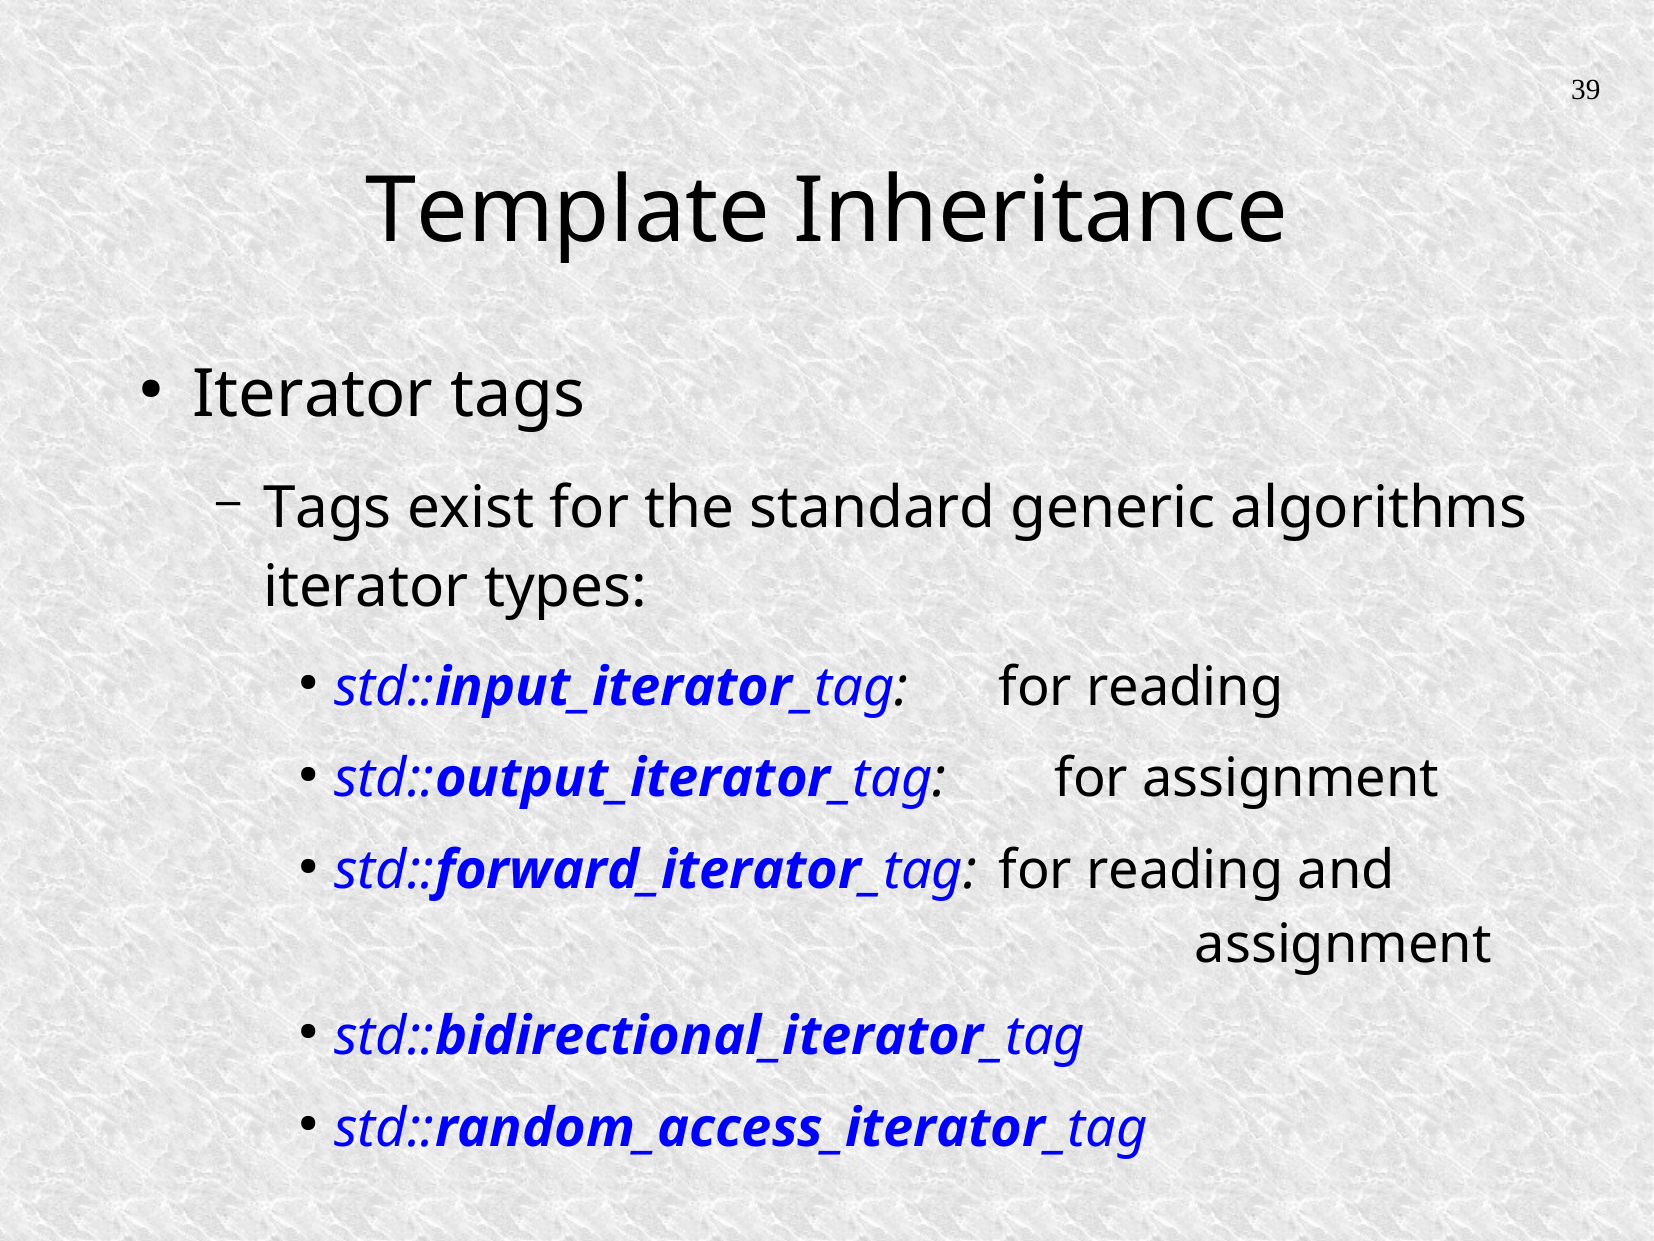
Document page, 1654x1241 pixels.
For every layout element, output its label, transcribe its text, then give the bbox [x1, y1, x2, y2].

picture [0, 0, 1654, 1241]
list Iterator tags Tags exist for the standard generic algorithms iterator types: std::input_iterator_tag: for reading std::output_iterator_tag: for assignment std::forward_iterator_tag: for reading and assignment std::bidirectional_iterator_tag std::random_access_iterator_tag [121, 344, 1611, 1187]
title Template Inheritance [121, 102, 1534, 311]
